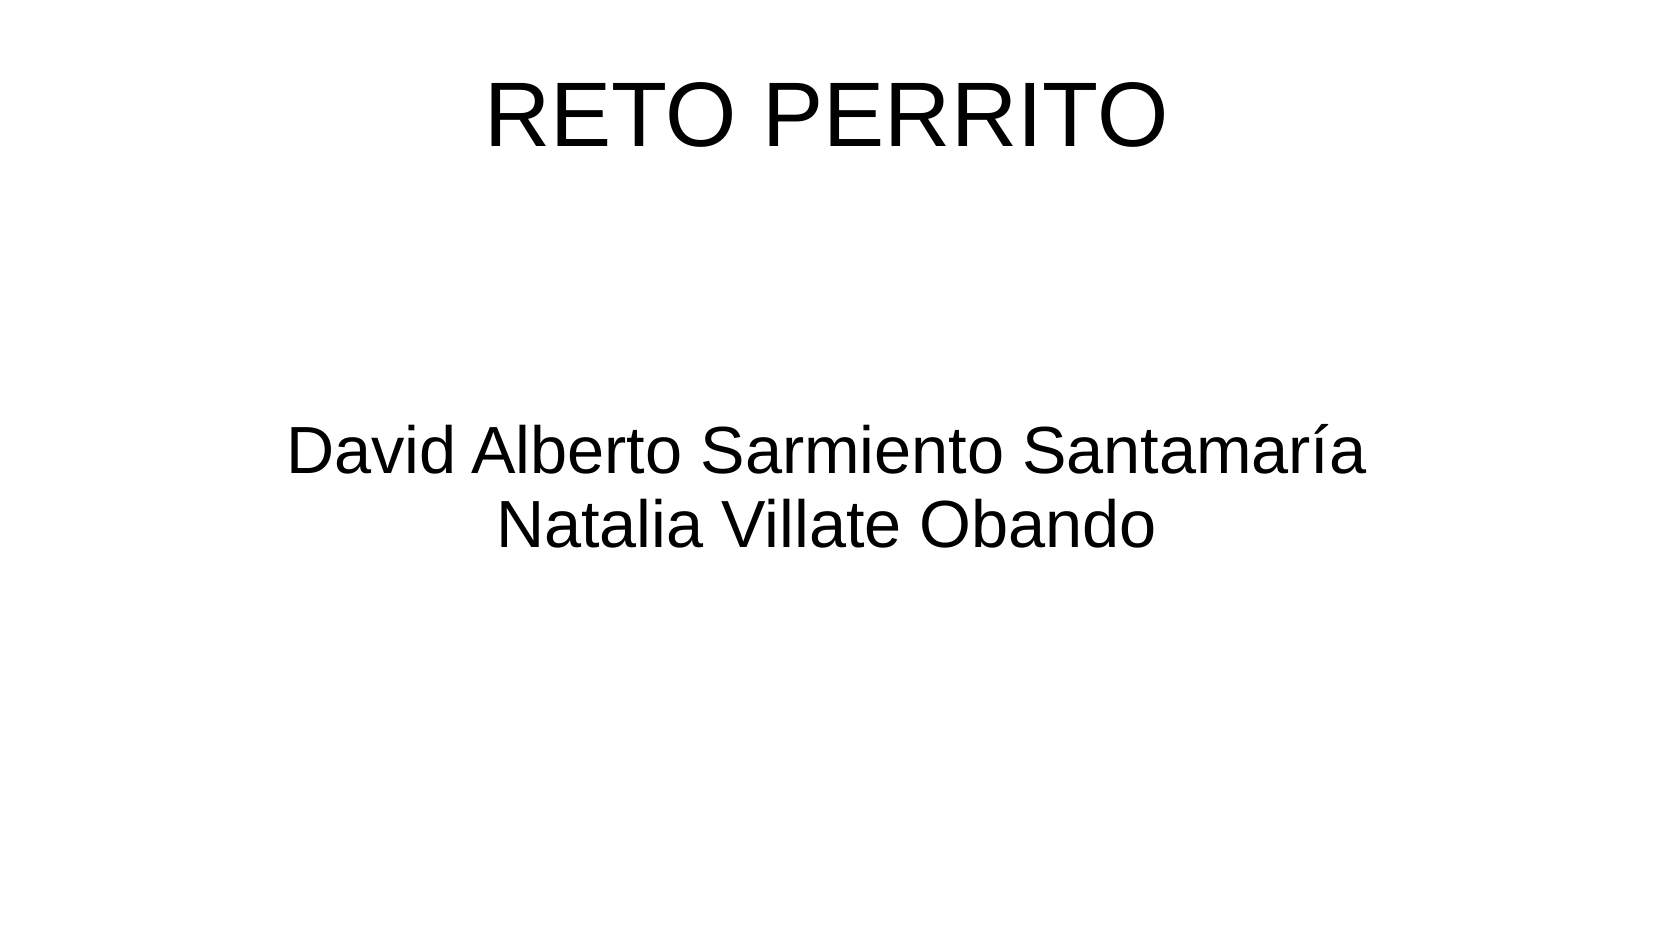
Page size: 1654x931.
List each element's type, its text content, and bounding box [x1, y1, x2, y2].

subtitle David Alberto Sarmiento Santamaría Natalia Villate Obando [82, 217, 1571, 758]
title RETO PERRITO [82, 37, 1571, 193]
